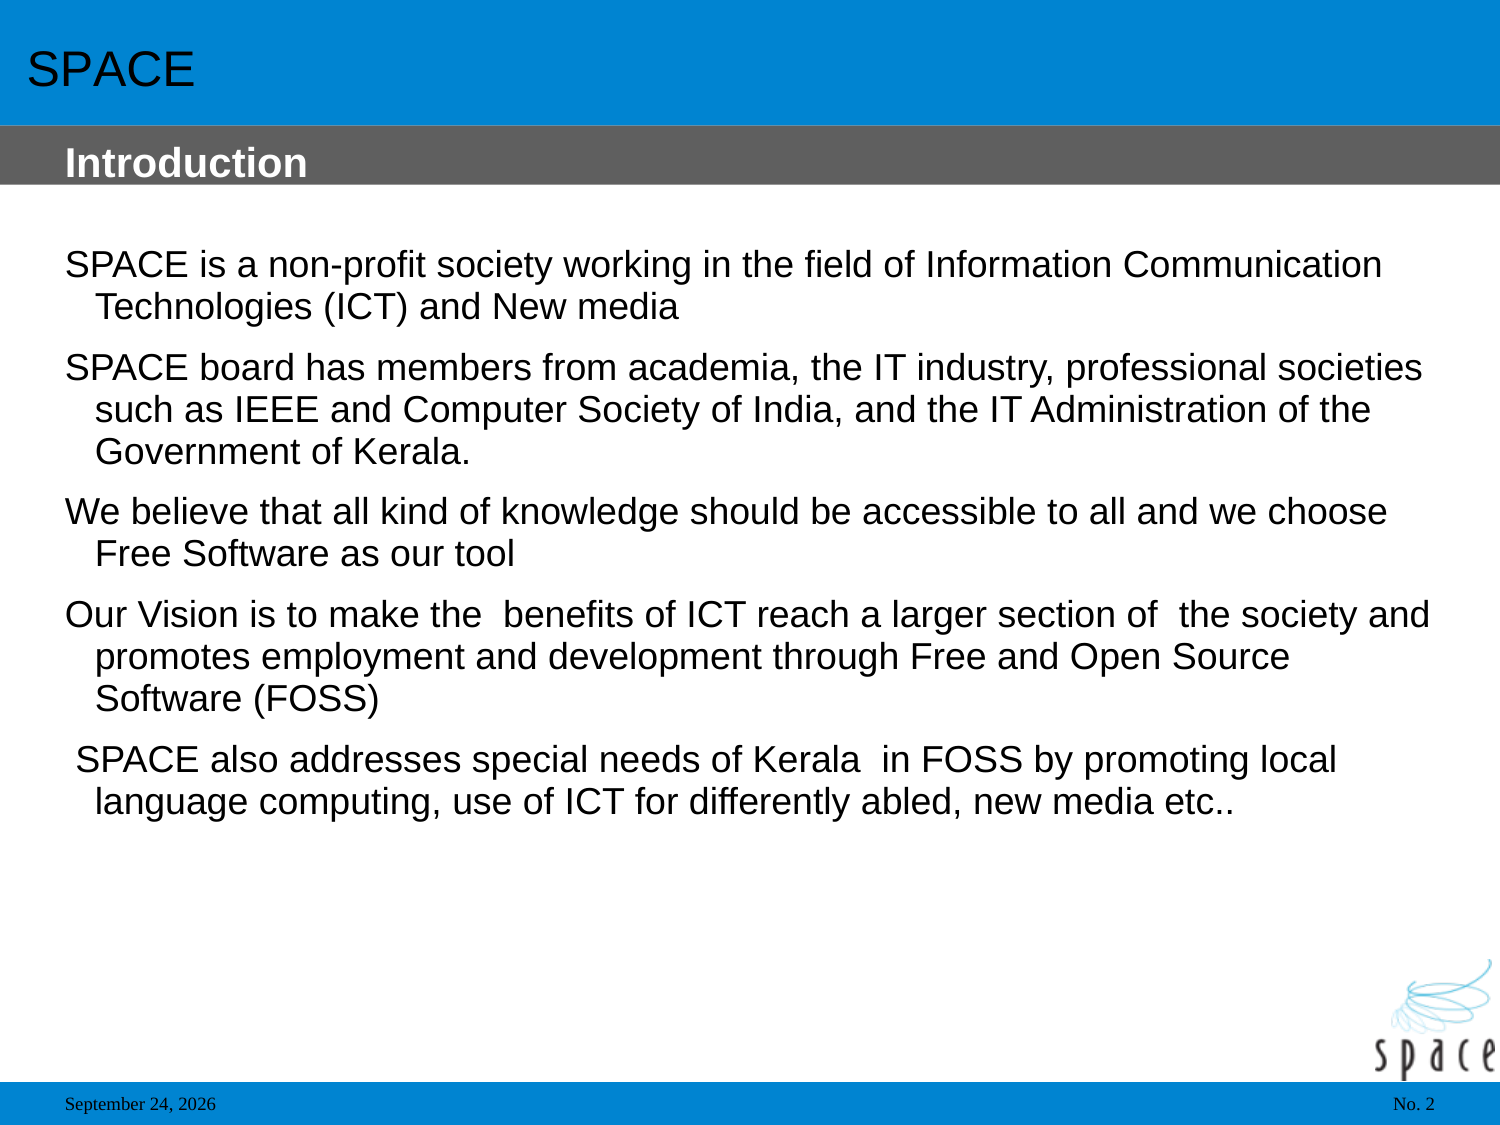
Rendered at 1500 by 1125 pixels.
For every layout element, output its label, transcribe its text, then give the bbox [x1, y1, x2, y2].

list SPACE is a non-profit society working in the field of Information Communication Technologies (ICT) and New media SPACE board has members from academia, the IT industry, professional societies such as IEEE and Computer Society of India, and the IT Administration of the Government of Kerala. We believe that all kind of knowledge should be accessible to all and we choose Free Software as our tool Our Vision is to make the benefits of ICT reach a larger section of the society and promotes employment and development through Free and Open Source Software (FOSS) SPACE also addresses special needs of Kerala in FOSS by promoting local language computing, use of ICT for differently abled, new media etc.. [64, 243, 1436, 985]
title Introduction [64, 139, 1436, 187]
picture [1375, 959, 1495, 1081]
